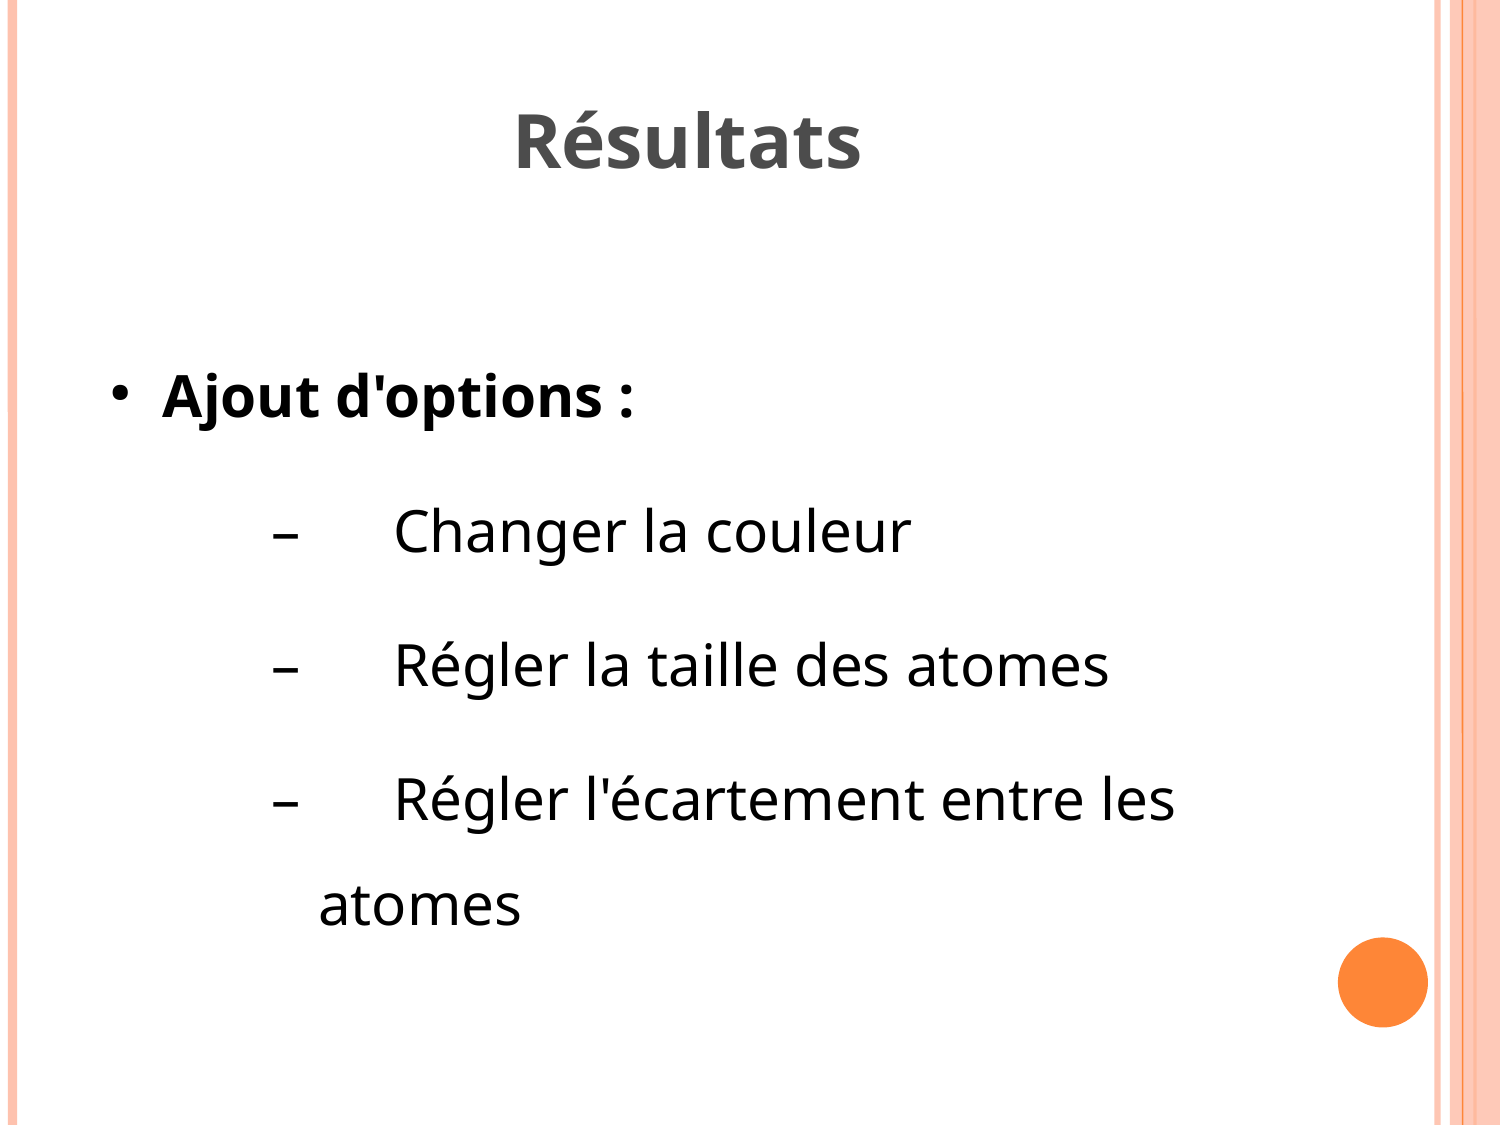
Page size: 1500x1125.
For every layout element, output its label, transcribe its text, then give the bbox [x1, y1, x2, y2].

list Ajout d'options : – Changer la couleur – Régler la taille des atomes – Régler l'écartement entre les atomes [74, 324, 1300, 1110]
title Résultats [75, 45, 1300, 233]
